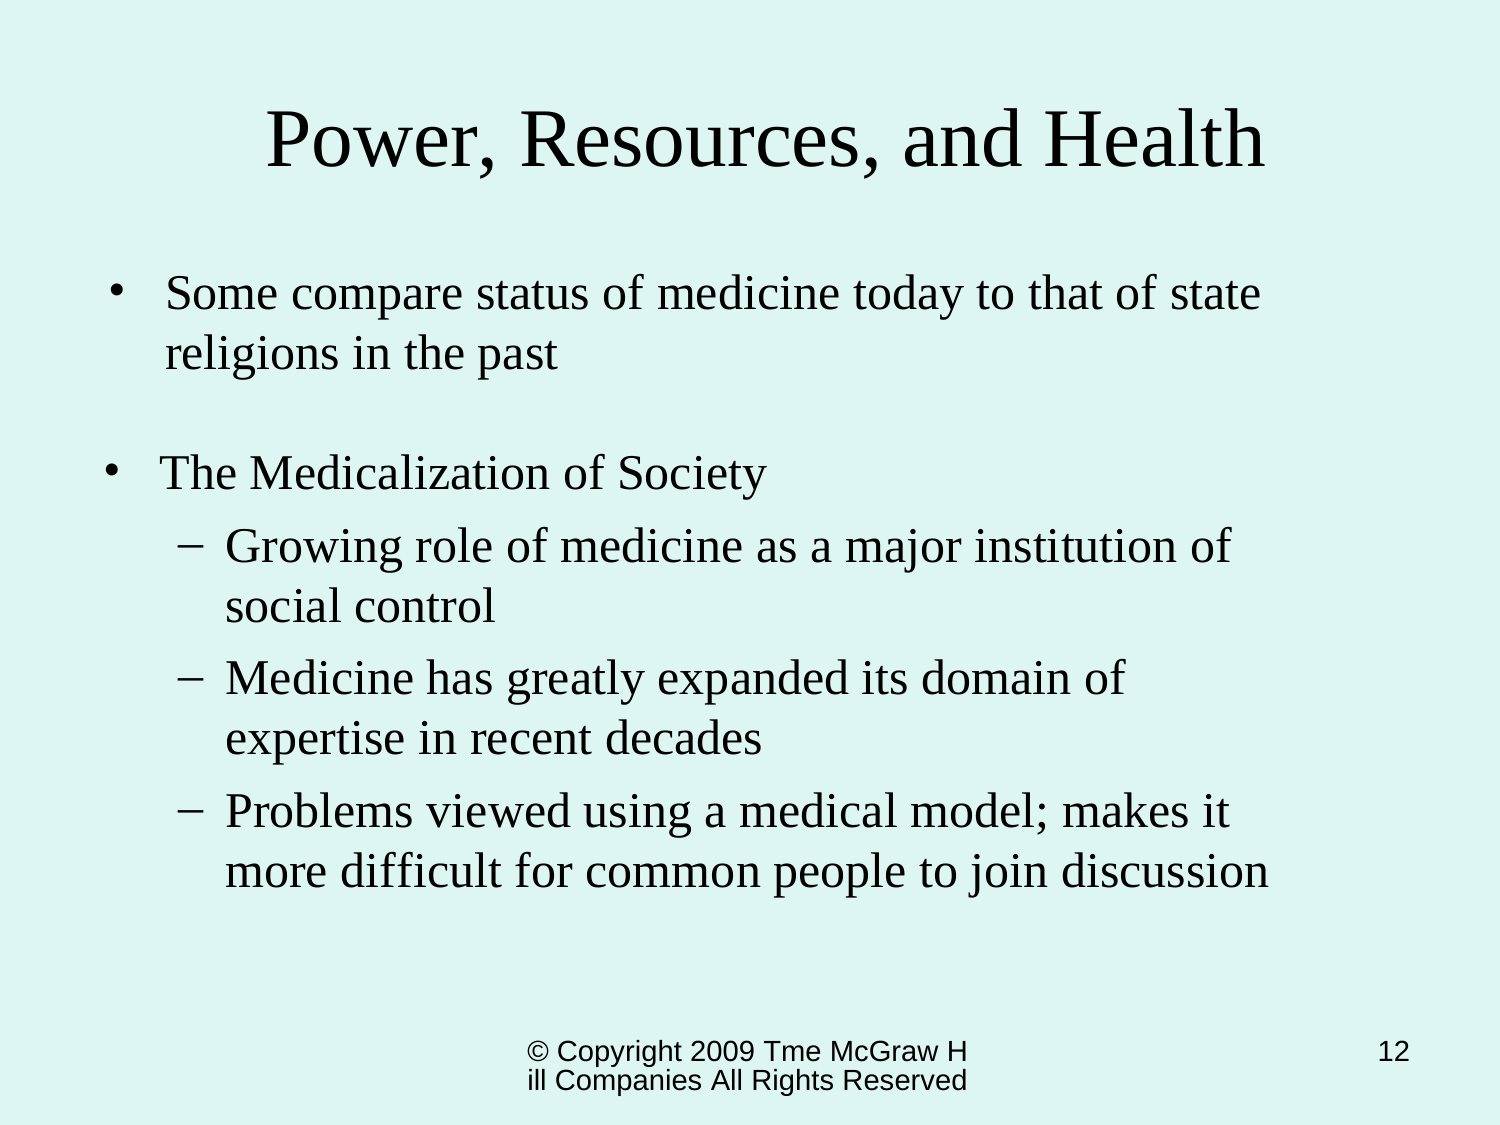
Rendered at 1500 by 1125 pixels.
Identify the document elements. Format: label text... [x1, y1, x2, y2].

title Power, Resources, and Health [60, 52, 1472, 213]
text_box The Medicalization of Society Growing role of medicine as a major institution of social control Medicine has greatly expanded its domain of expertise in recent decades Problems viewed using a medical model; makes it more difficult for common people to join discussion [88, 432, 1334, 977]
text_box Some compare status of medicine today to that of state religions in the past [93, 252, 1380, 890]
